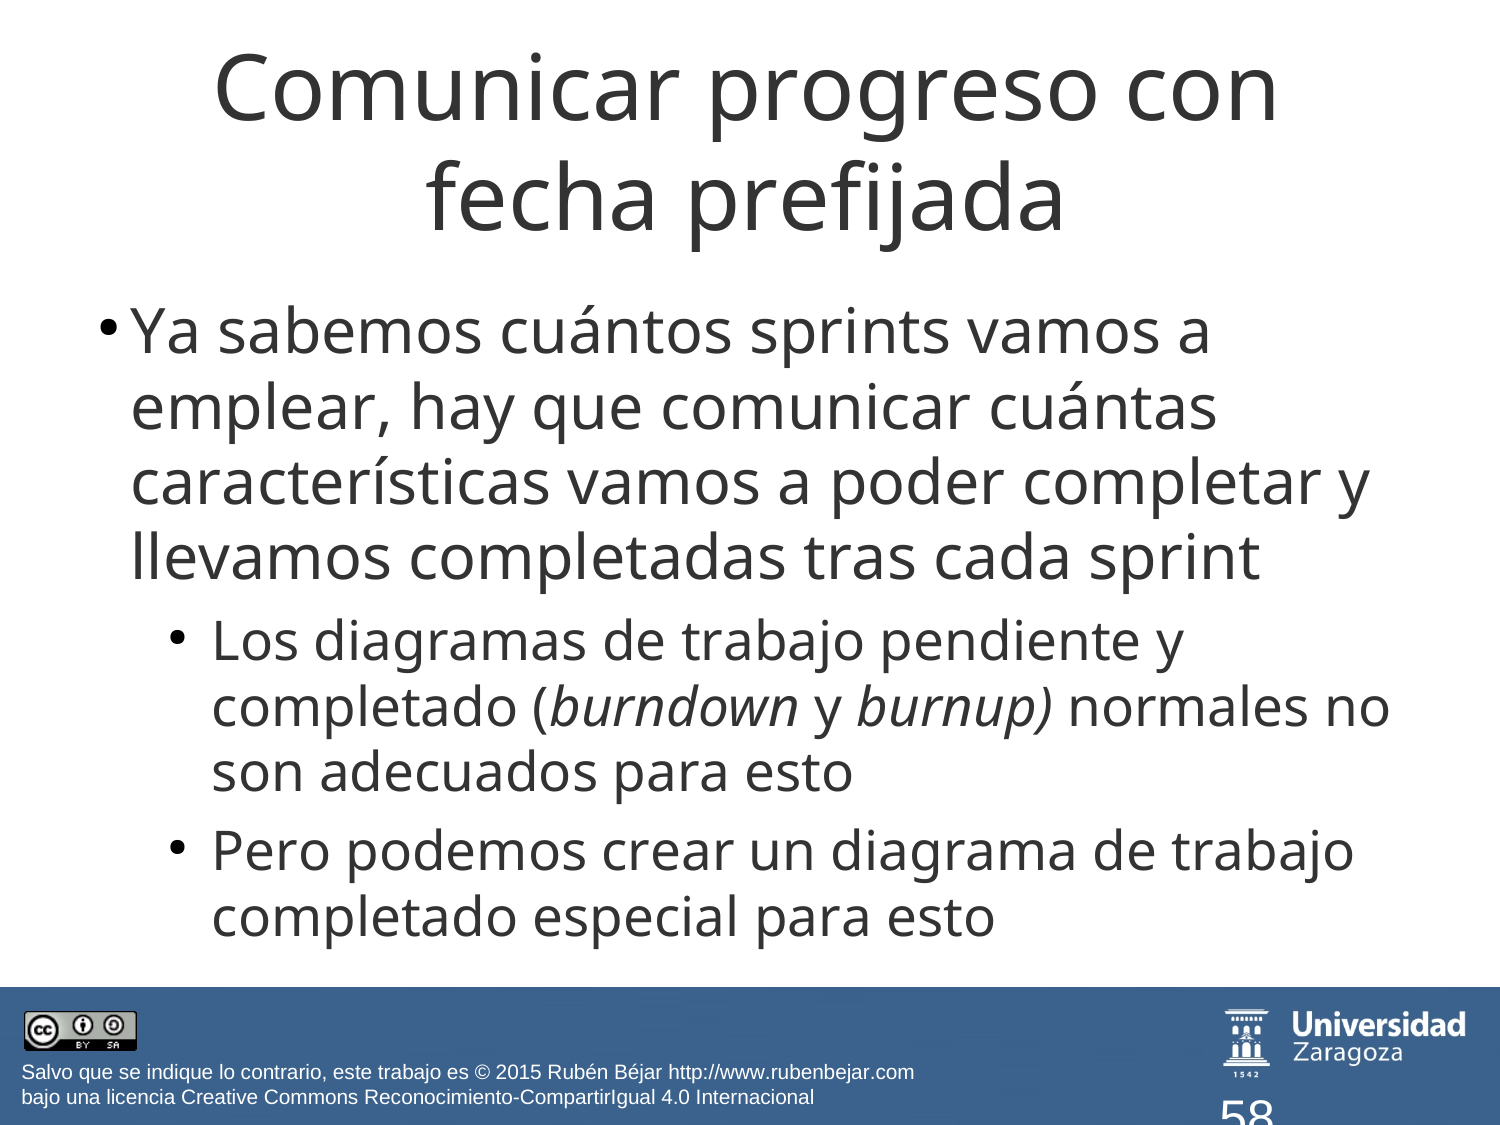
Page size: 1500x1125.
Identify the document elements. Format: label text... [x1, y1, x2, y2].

picture [1254, 1119, 1268, 1125]
picture [0, 987, 1500, 1125]
picture [1254, 1103, 1267, 1115]
title Comunicar progreso con fecha prefijada [74, 21, 1420, 257]
list Ya sabemos cuántos sprints vamos a emplear, hay que comunicar cuántas características vamos a poder completar y llevamos completadas tras cada sprint Los diagramas de trabajo pendiente y completado (burndown y burnup) normales no son adecuados para esto Pero podemos crear un diagrama de trabajo completado especial para esto [82, 283, 1418, 957]
